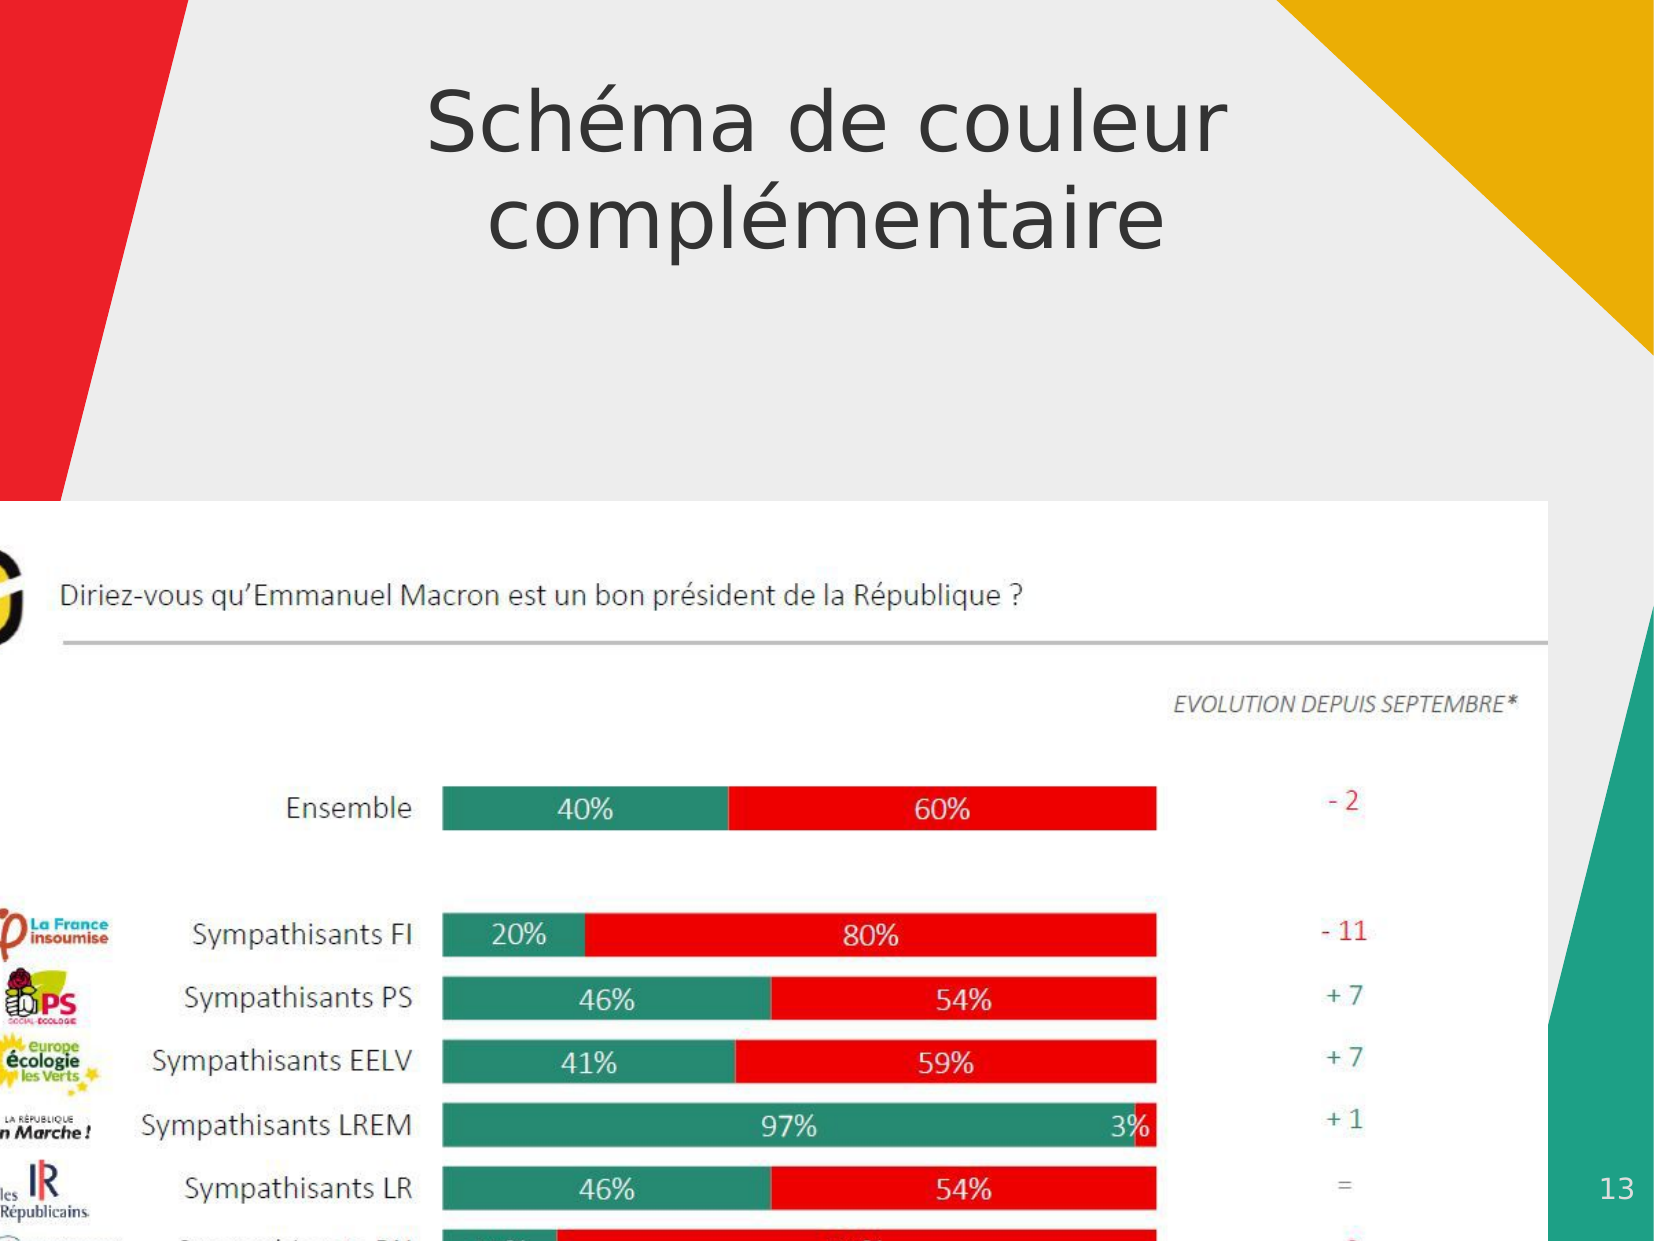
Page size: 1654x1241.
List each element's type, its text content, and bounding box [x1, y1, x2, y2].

title Schéma de couleur complémentaire [114, 73, 1539, 271]
picture [0, 501, 1548, 1241]
